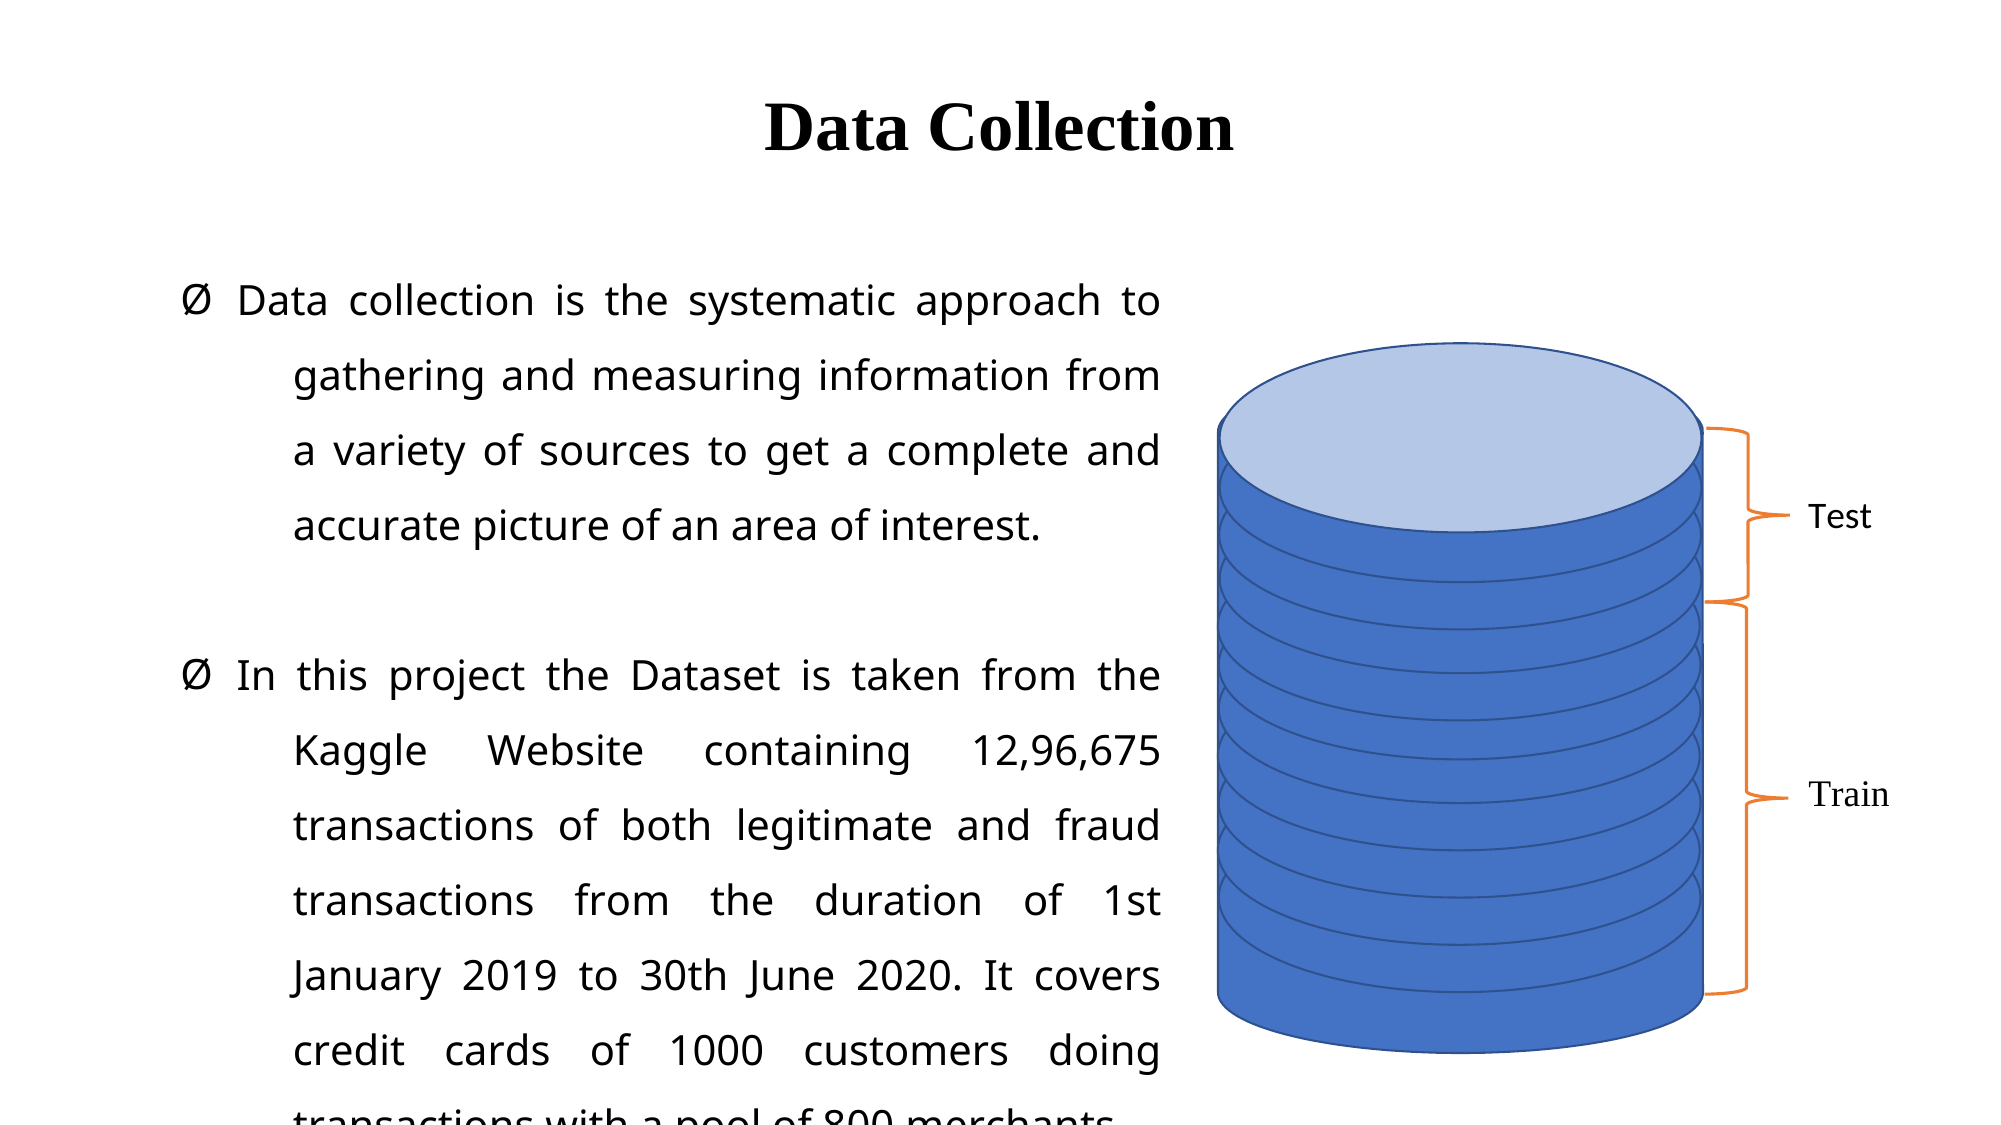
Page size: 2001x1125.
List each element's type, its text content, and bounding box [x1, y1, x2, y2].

text_box Train [1793, 761, 1984, 868]
text_box Data collection is the systematic approach to gathering and measuring information from a variety of sources to get a complete and accurate picture of an area of interest. In this project the Dataset is taken from the Kaggle Website containing 12,96,675 transactions of both legitimate and fraud transactions from the duration of 1st January 2019 to 30th June 2020. It covers credit cards of 1000 customers doing transactions with a pool of 800 merchants. [165, 240, 1177, 1082]
text_box Data Collection [625, 71, 1375, 173]
text_box [1217, 343, 1703, 1054]
text_box Test [1793, 483, 1908, 545]
